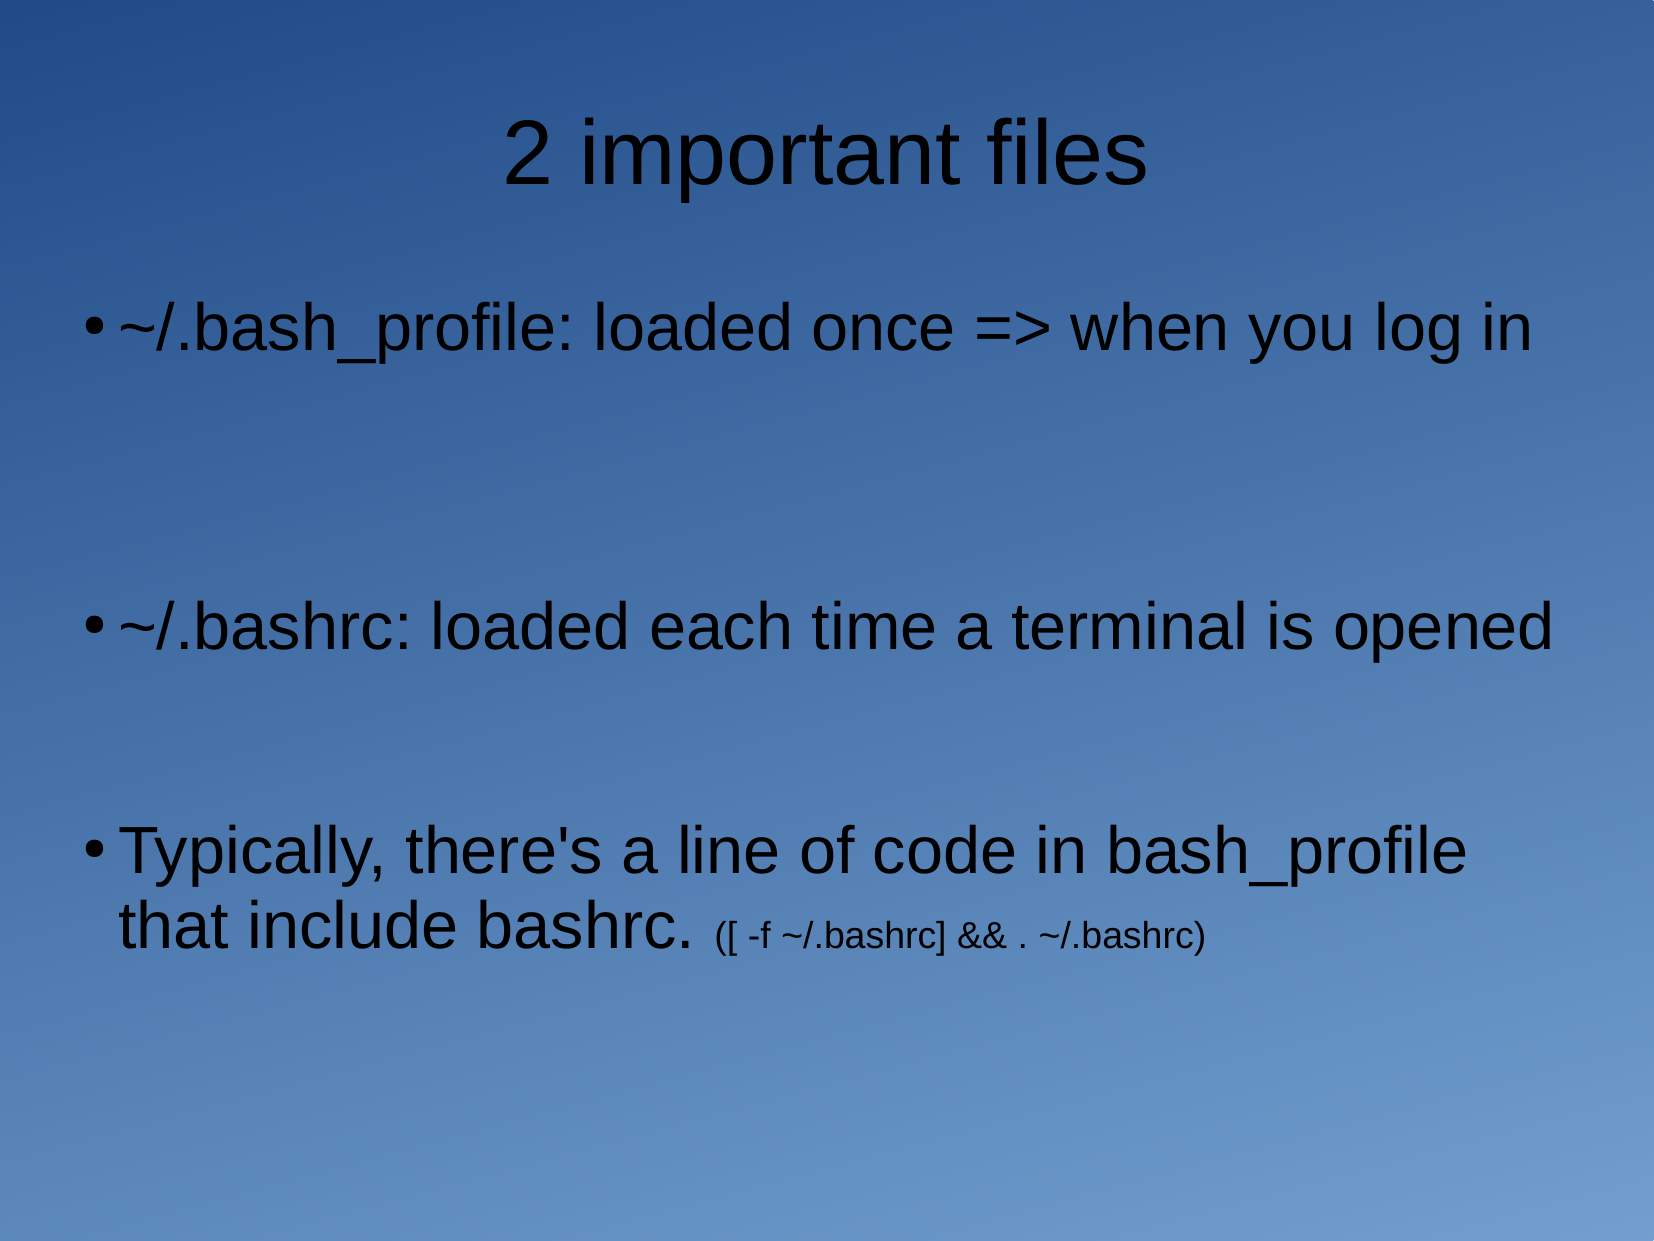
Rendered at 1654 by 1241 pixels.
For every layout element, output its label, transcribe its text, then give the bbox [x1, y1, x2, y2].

title 2 important files [82, 49, 1571, 257]
subtitle ~/.bash_profile: loaded once => when you log in ~/.bashrc: loaded each time a terminal is opened Typically, there's a line of code in bash_profile that include bashrc. ([ -f ~/.bashrc] && . ~/.bashrc) [82, 290, 1571, 1010]
